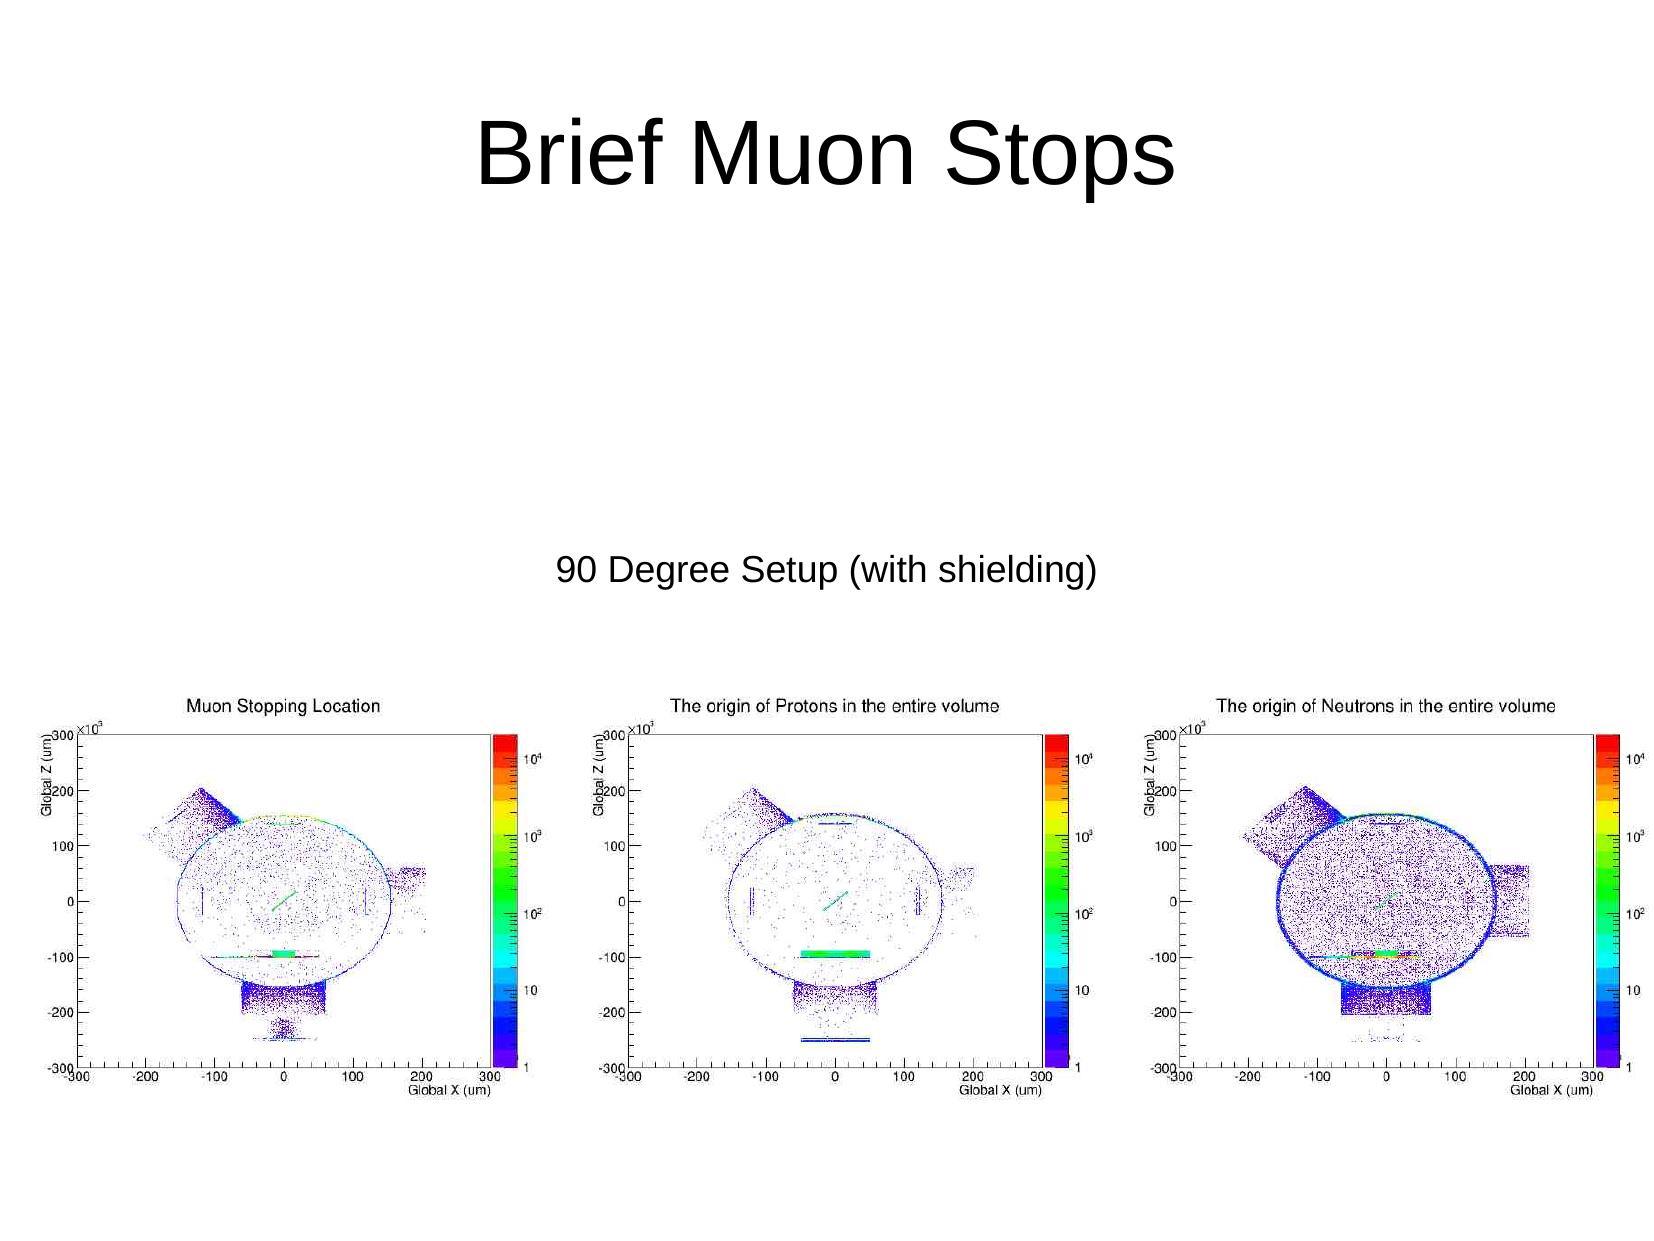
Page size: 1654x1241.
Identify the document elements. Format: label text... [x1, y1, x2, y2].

picture [8, 689, 1654, 1113]
title Brief Muon Stops [82, 49, 1571, 257]
text_box 90 Degree Setup (with shielding) [429, 540, 1225, 598]
